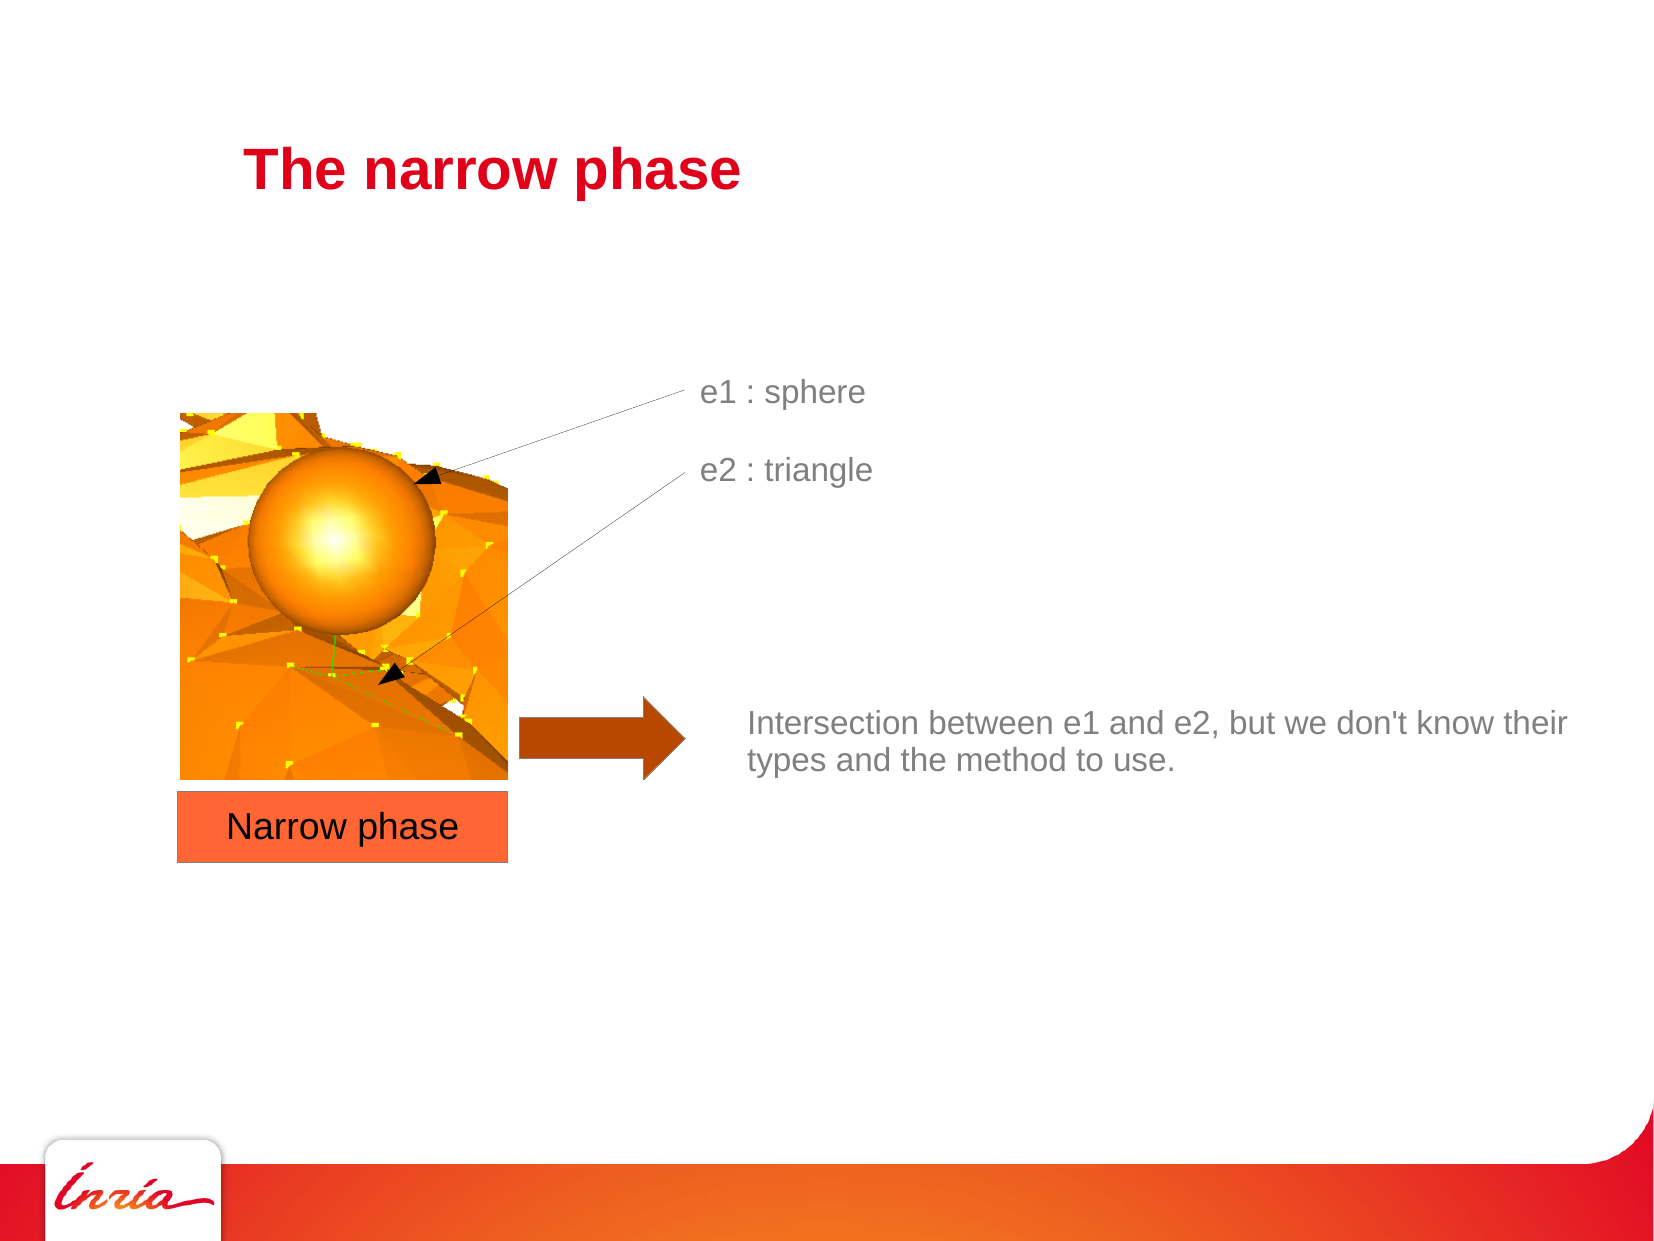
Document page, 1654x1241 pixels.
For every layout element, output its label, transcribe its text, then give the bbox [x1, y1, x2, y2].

title The narrow phase [243, 63, 1608, 271]
text_box e2 : triangle [685, 444, 969, 497]
text_box e1 : sphere [685, 366, 969, 418]
picture [0, 1044, 1654, 1241]
picture [180, 413, 508, 780]
text_box [519, 696, 686, 780]
text_box Narrow phase [177, 791, 508, 863]
text_box Intersection between e1 and e2, but we don't know their types and the method to use. [732, 696, 1619, 786]
